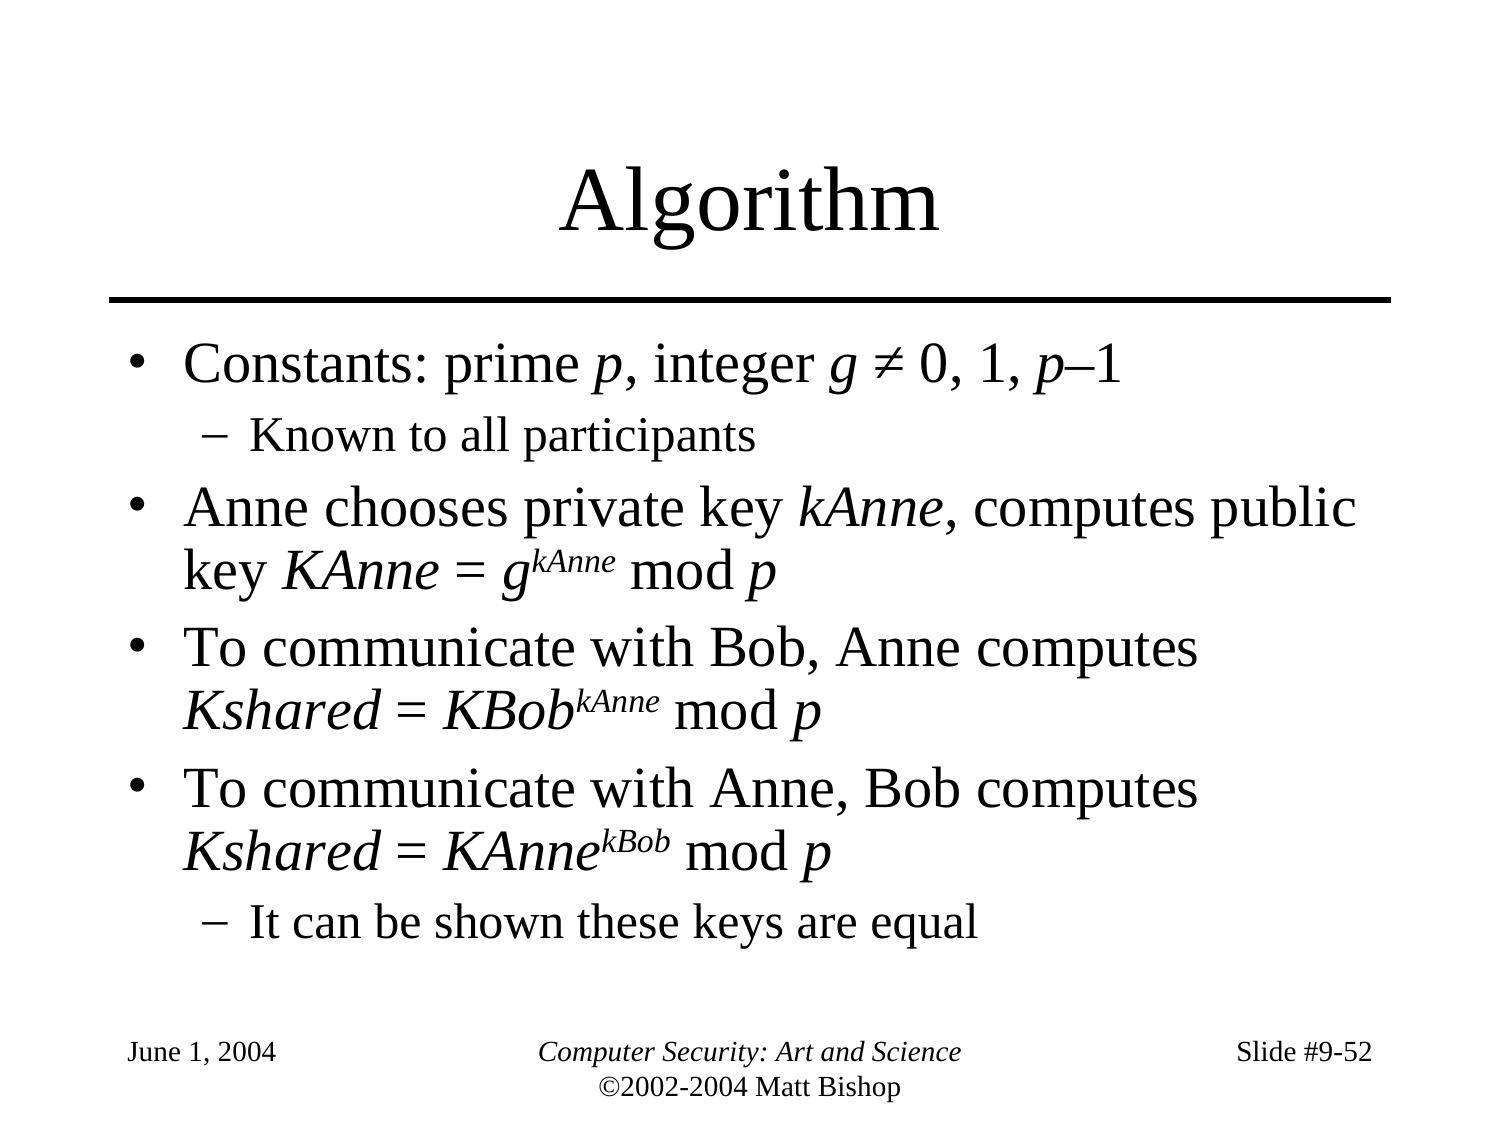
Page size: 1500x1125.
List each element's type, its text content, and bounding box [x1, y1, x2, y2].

title Algorithm [112, 99, 1388, 288]
list Constants: prime p, integer g ≠ 0, 1, p–1 Known to all participants Anne chooses private key kAnne, computes public key KAnne = gkAnne mod p To communicate with Bob, Anne computes Kshared = KBobkAnne mod p To communicate with Anne, Bob computes Kshared = KAnnekBob mod p It can be shown these keys are equal [112, 324, 1388, 1000]
